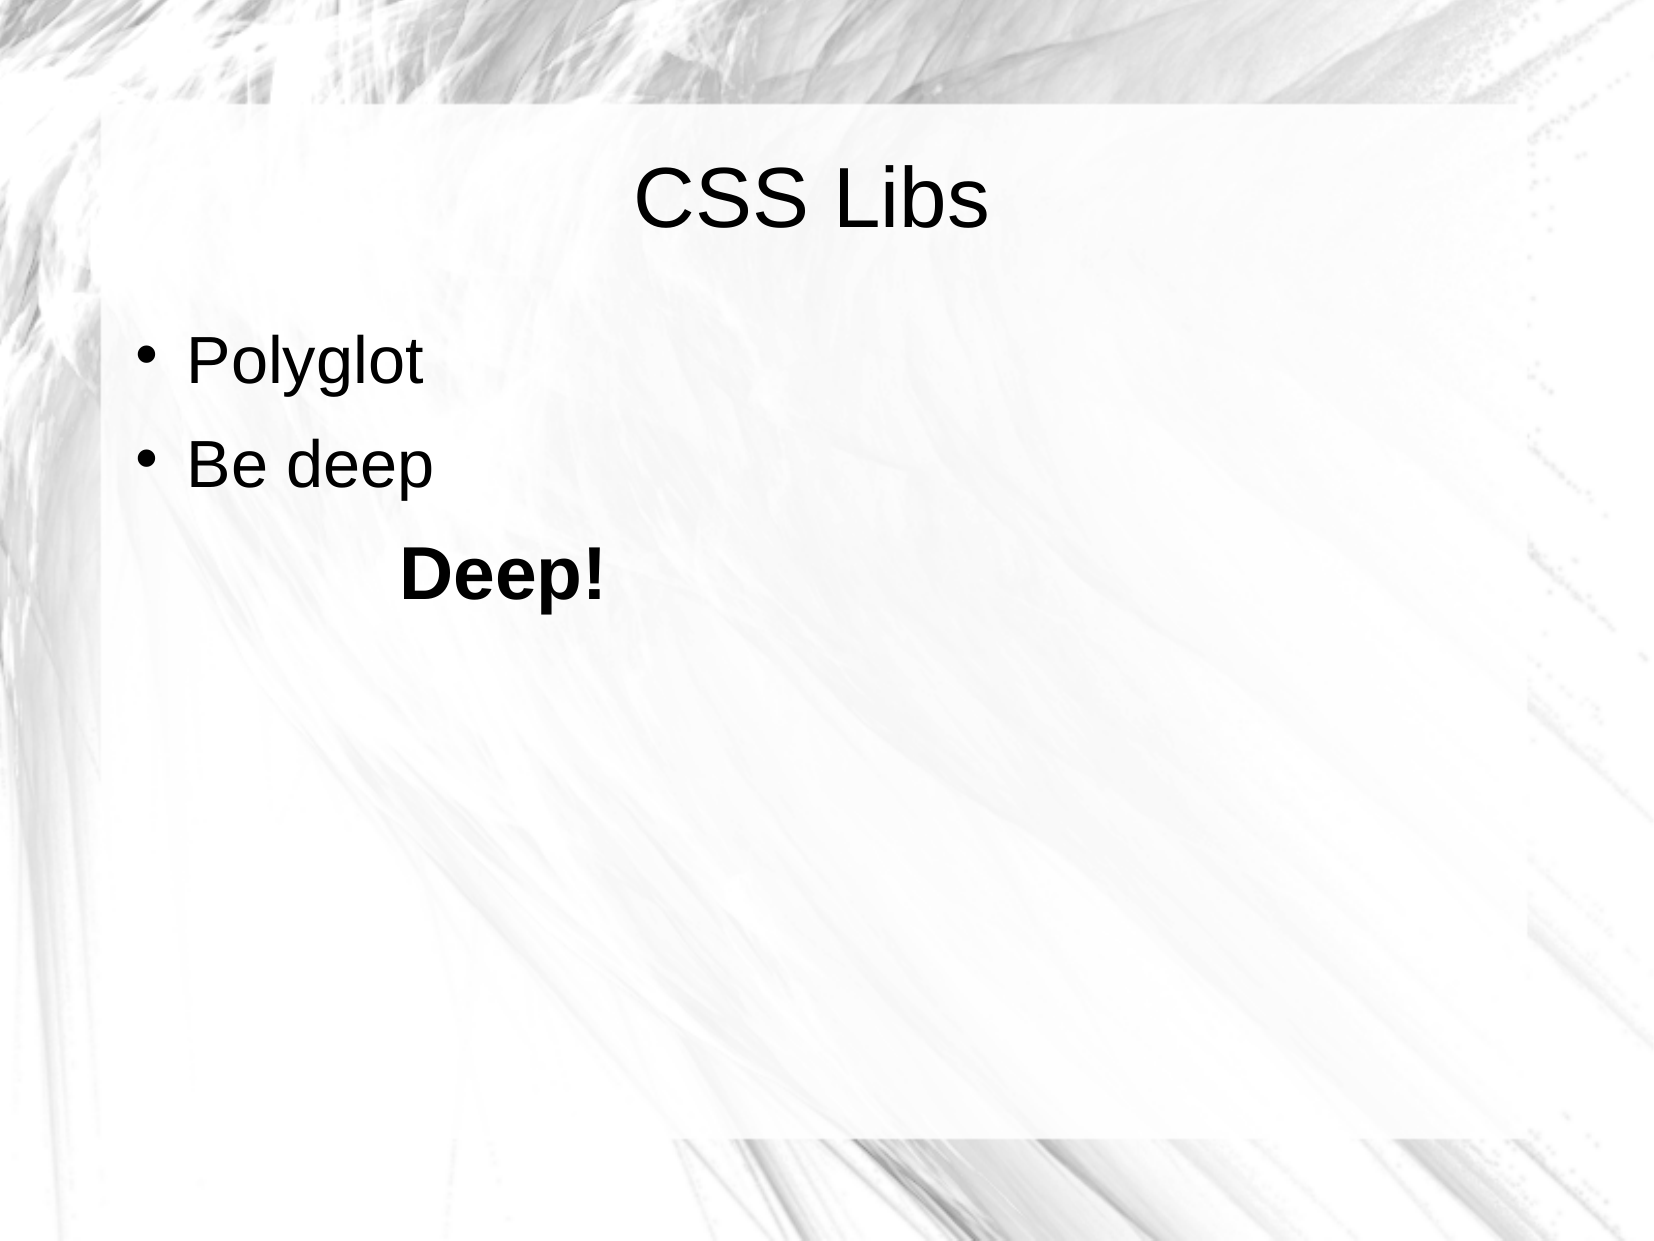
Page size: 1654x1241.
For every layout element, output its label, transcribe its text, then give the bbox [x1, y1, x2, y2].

list Polyglot Be deep Deep! [118, 319, 1571, 946]
title CSS Libs [118, 112, 1506, 281]
picture [0, 0, 1654, 1241]
